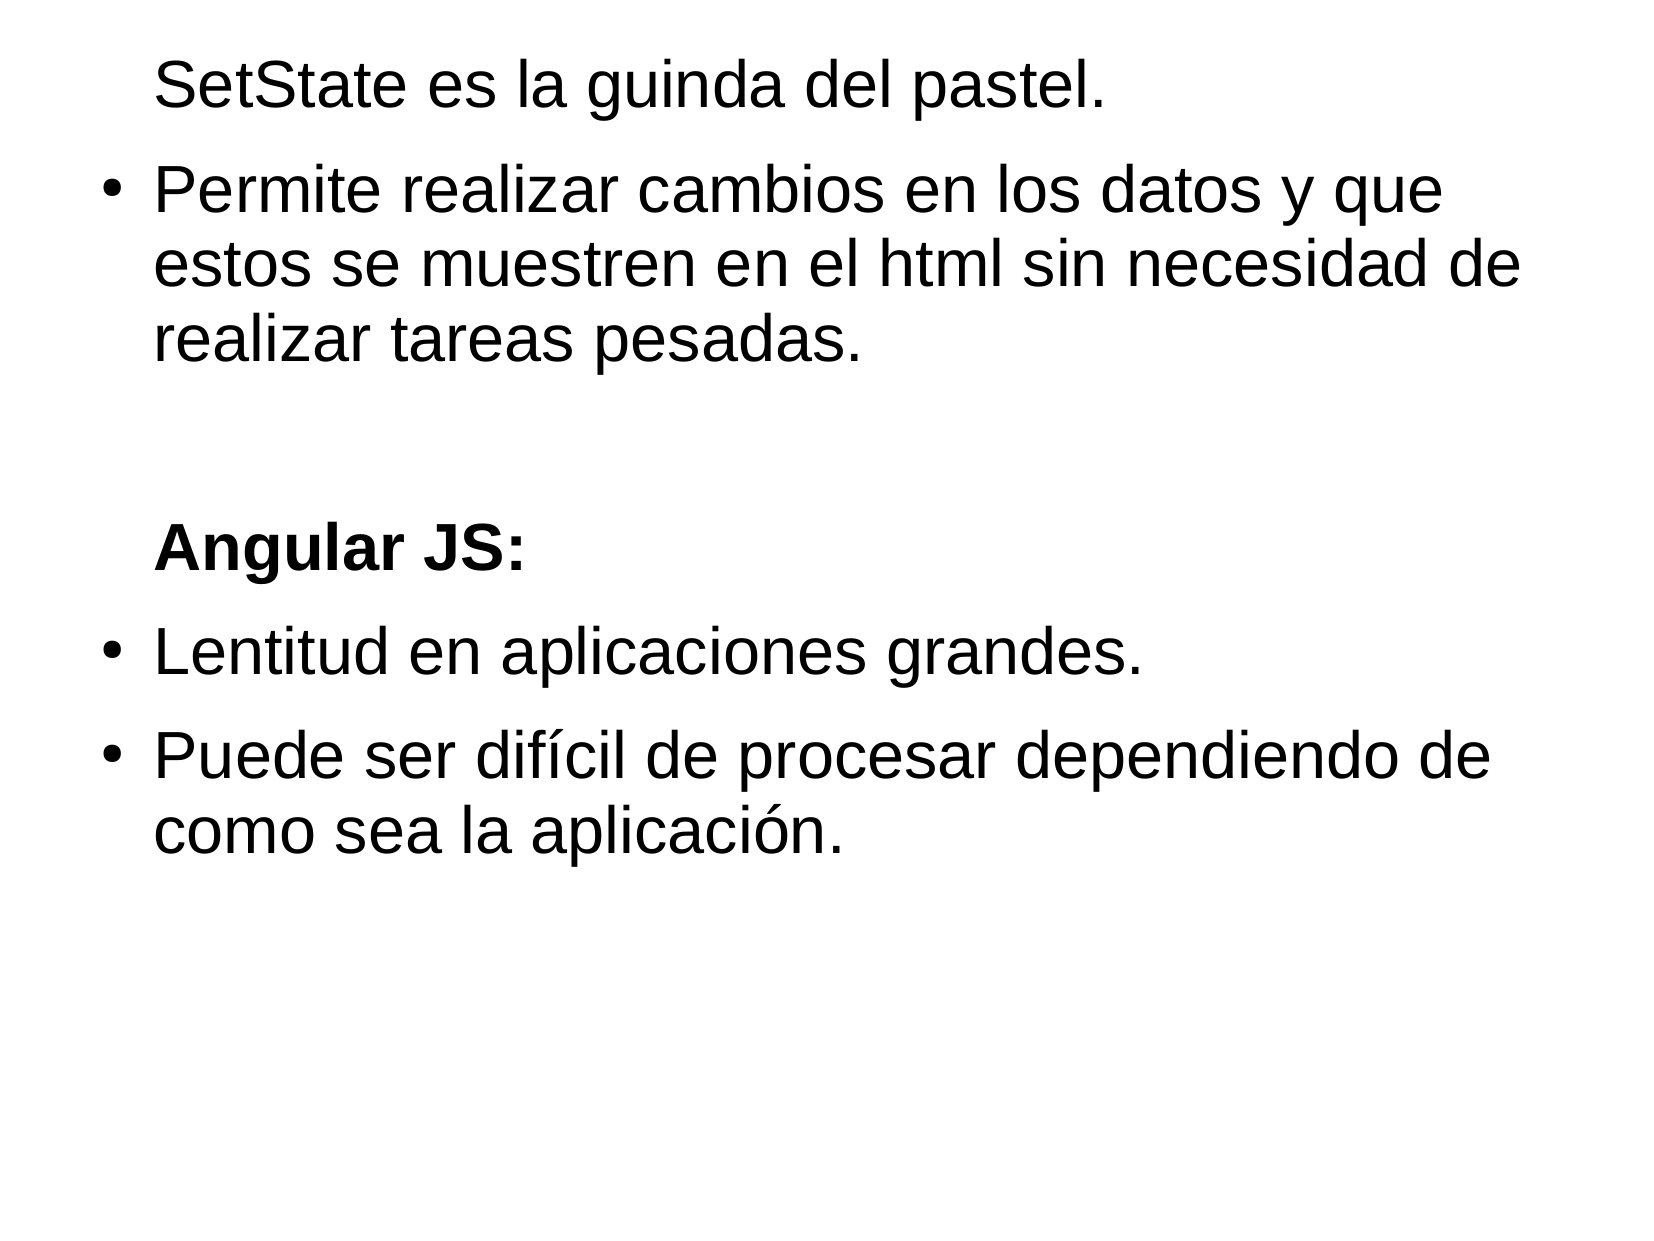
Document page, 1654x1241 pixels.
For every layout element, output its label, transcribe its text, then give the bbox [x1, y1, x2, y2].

list SetState es la guinda del pastel. Permite realizar cambios en los datos y que estos se muestren en el html sin necesidad de realizar tareas pesadas. Angular JS: Lentitud en aplicaciones grandes. Puede ser difícil de procesar dependiendo de como sea la aplicación. [82, 47, 1571, 1010]
